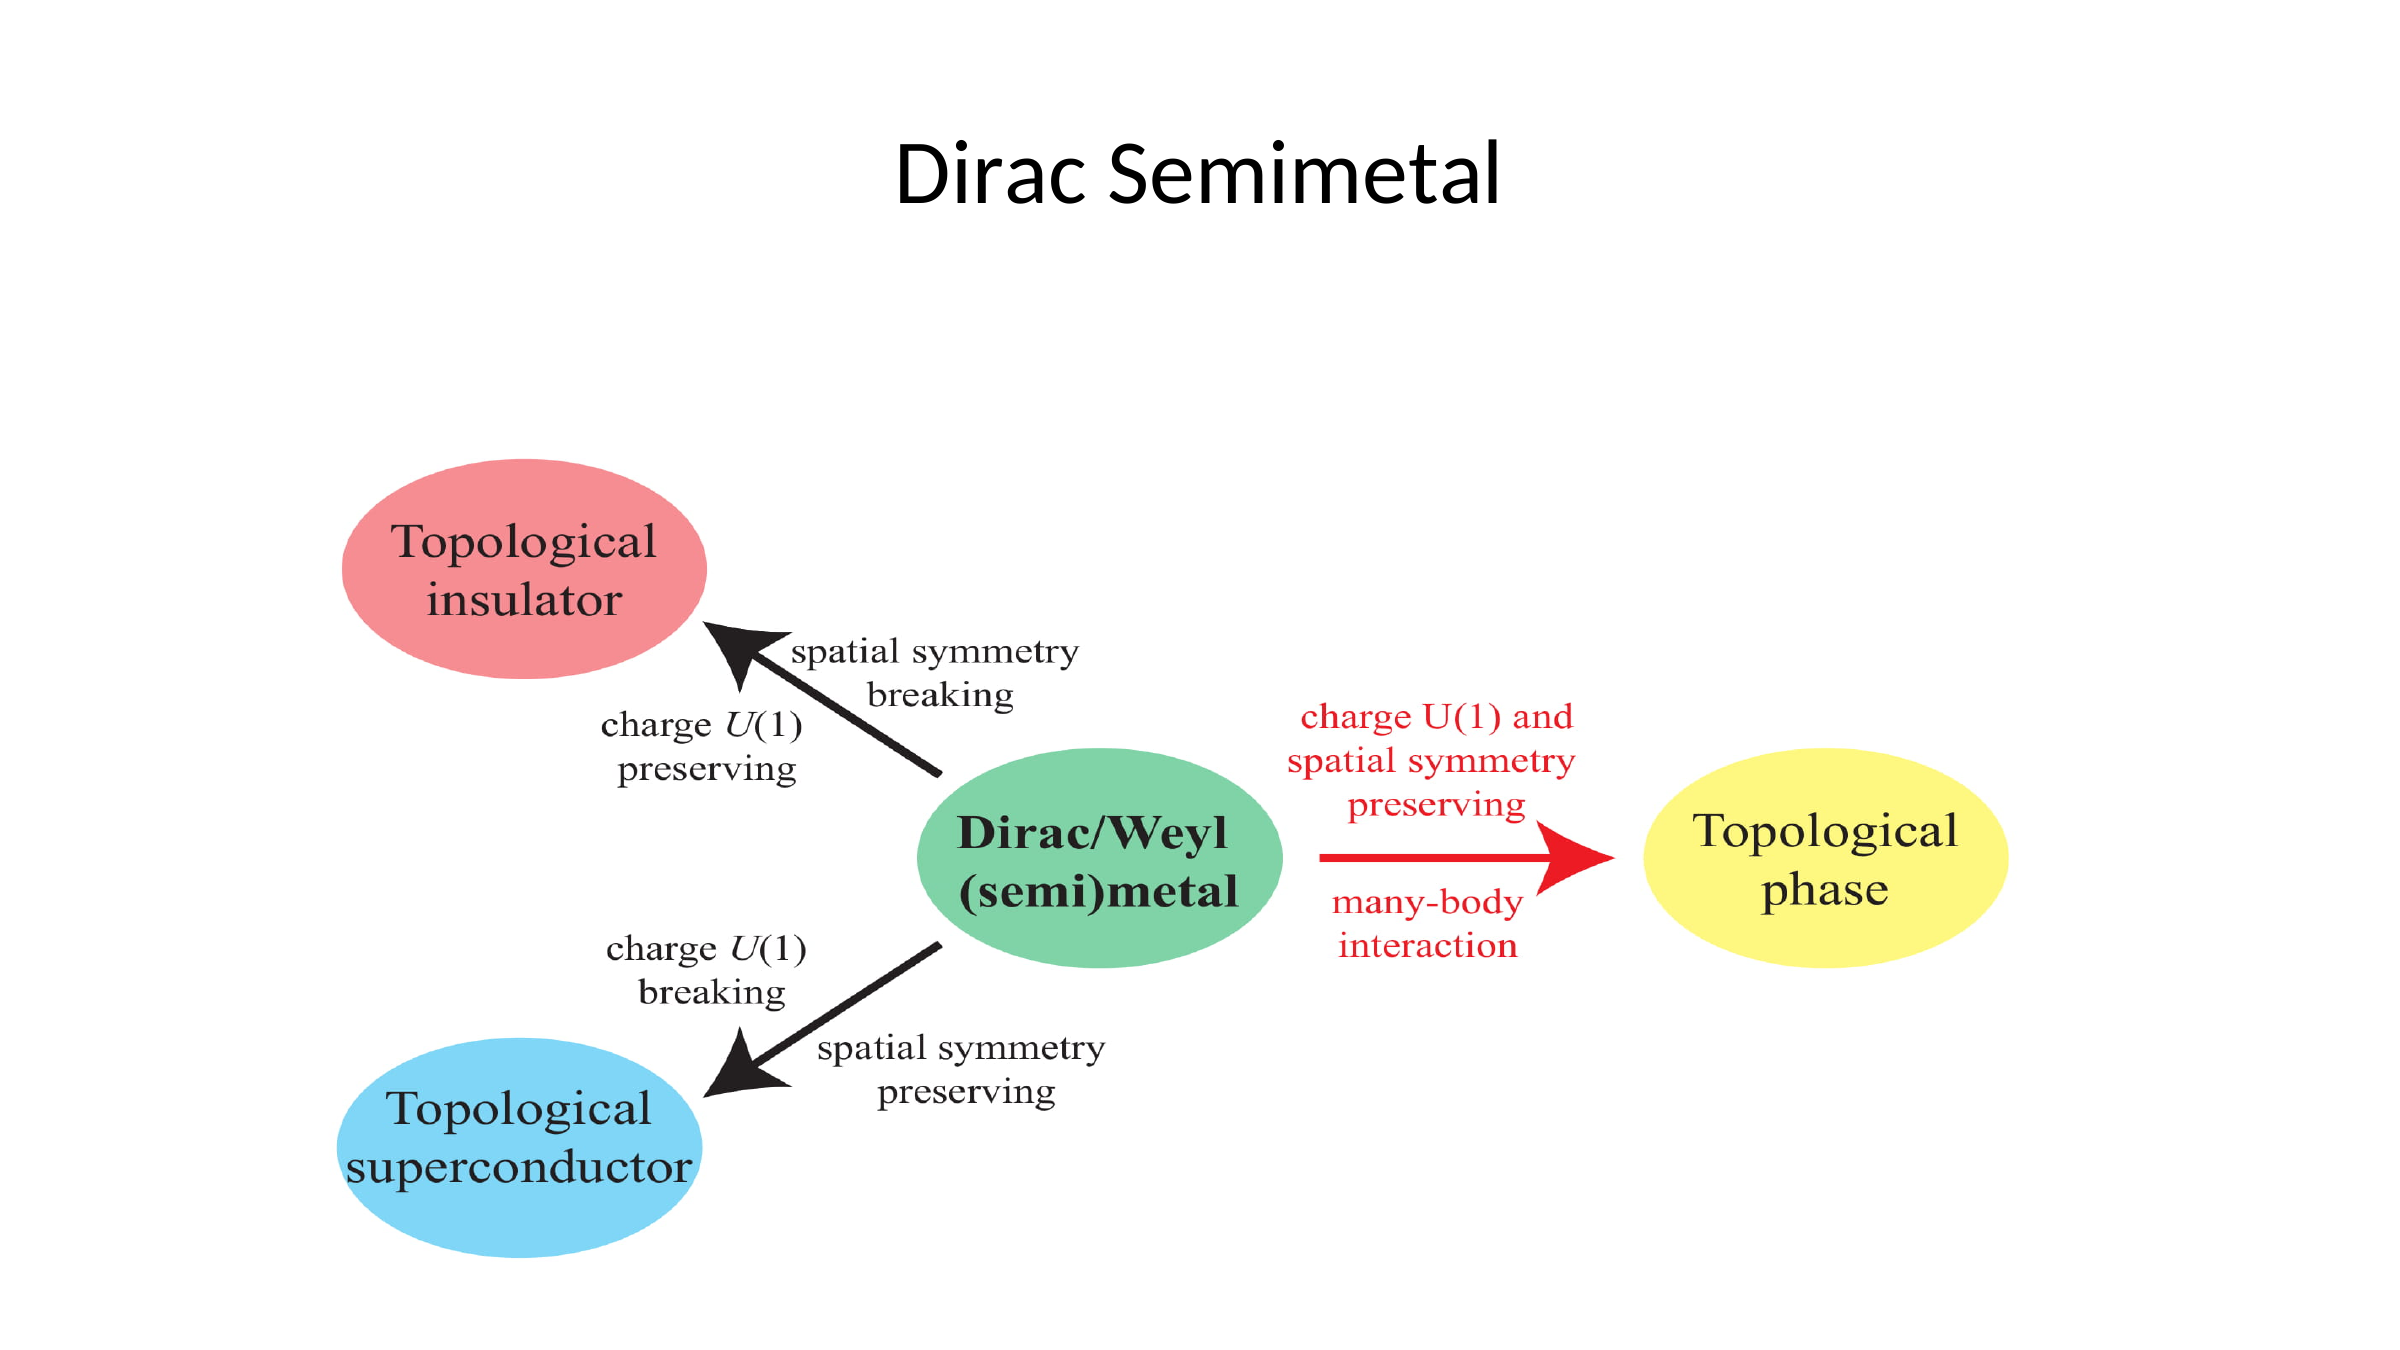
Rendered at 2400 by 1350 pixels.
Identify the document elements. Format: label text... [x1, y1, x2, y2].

picture [315, 434, 2041, 1276]
title Dirac Semimetal [120, 53, 2280, 280]
